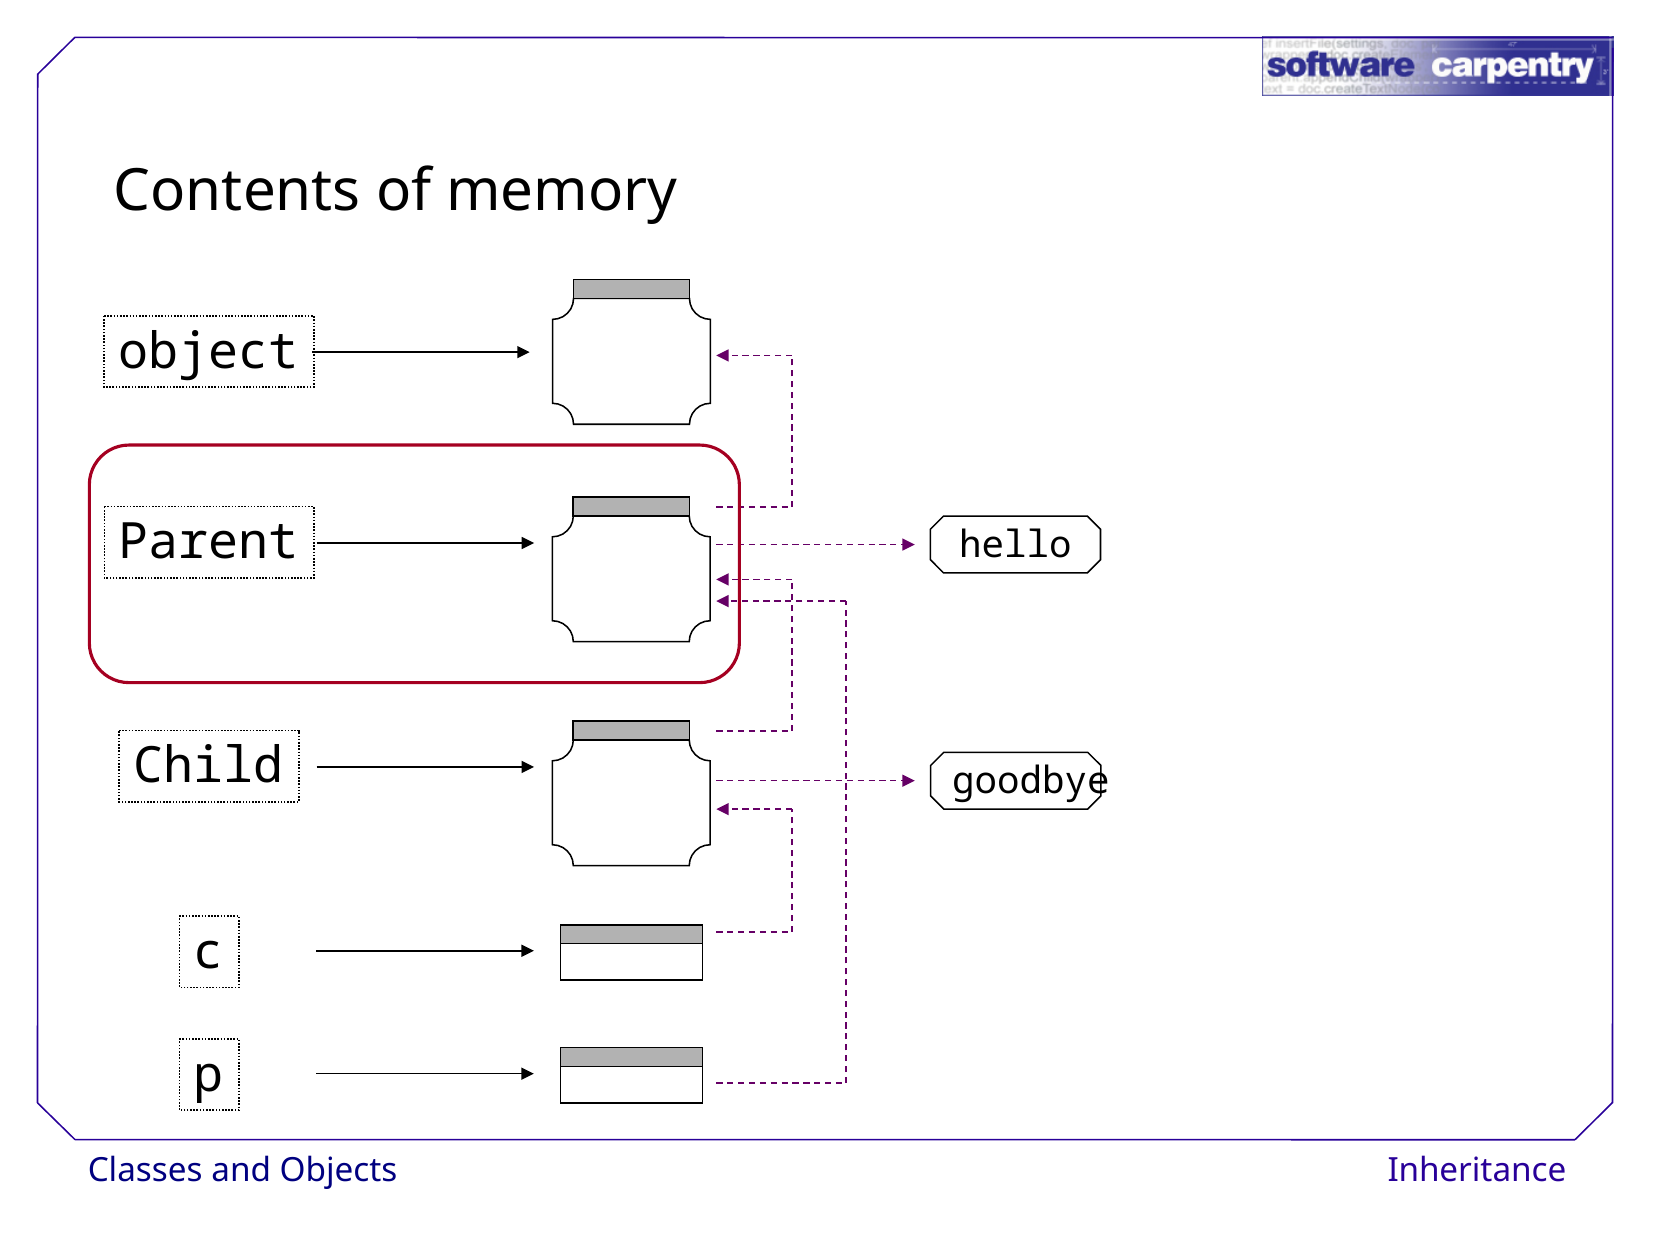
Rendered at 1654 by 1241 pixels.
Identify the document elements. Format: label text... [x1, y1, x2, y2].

text_box [573, 497, 690, 517]
text_box goodbye [930, 752, 1101, 810]
text_box object [104, 315, 314, 388]
text_box [560, 1047, 703, 1067]
text_box [560, 924, 703, 944]
text_box [573, 279, 690, 299]
text_box Child [119, 730, 299, 802]
text_box Contents of memory [99, 109, 1517, 231]
text_box Parent [104, 506, 314, 578]
text_box p [179, 1039, 239, 1111]
picture [1262, 36, 1614, 96]
text_box hello [930, 516, 1101, 573]
text_box [573, 721, 690, 741]
text_box c [179, 916, 239, 988]
